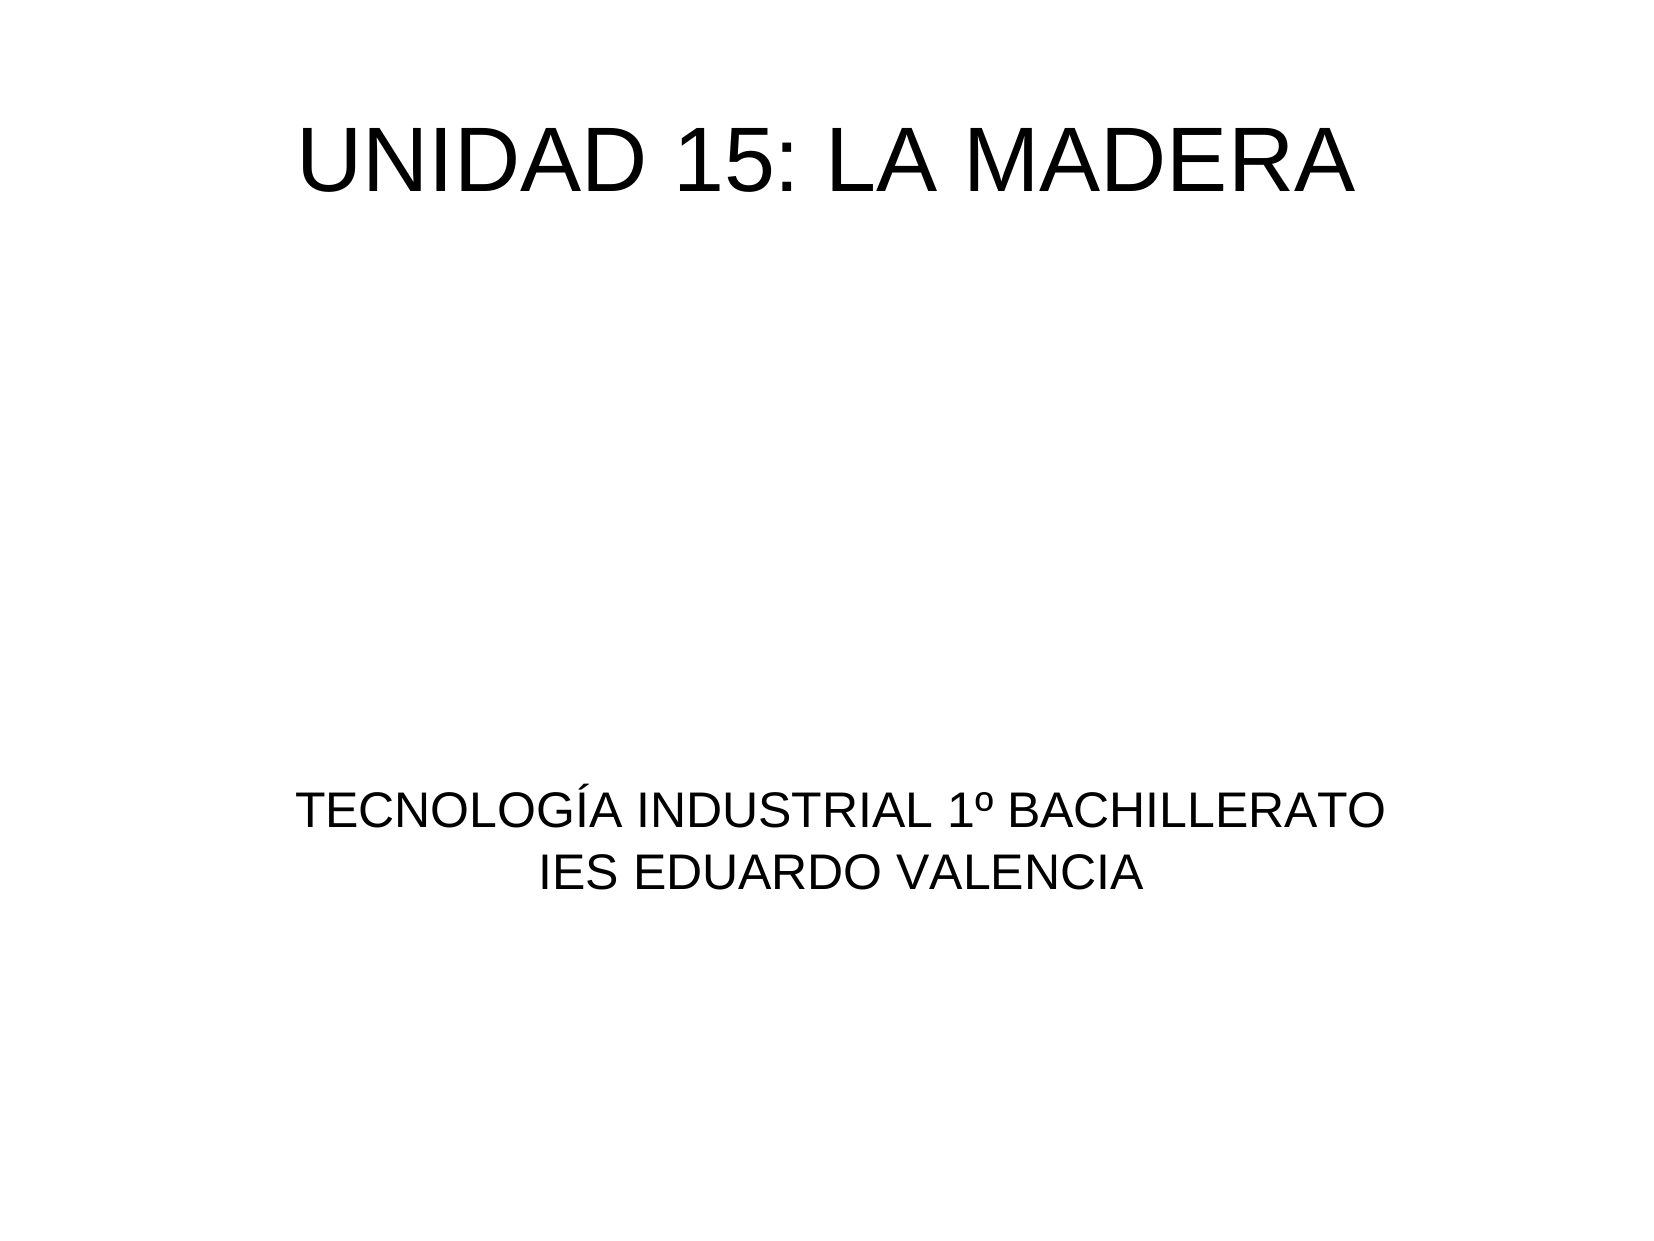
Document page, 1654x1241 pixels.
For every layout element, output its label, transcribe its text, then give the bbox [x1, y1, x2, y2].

text_box TECNOLOGÍA INDUSTRIAL 1º BACHILLERATO IES EDUARDO VALENCIA [177, 767, 1506, 907]
title UNIDAD 15: LA MADERA [82, 56, 1571, 249]
